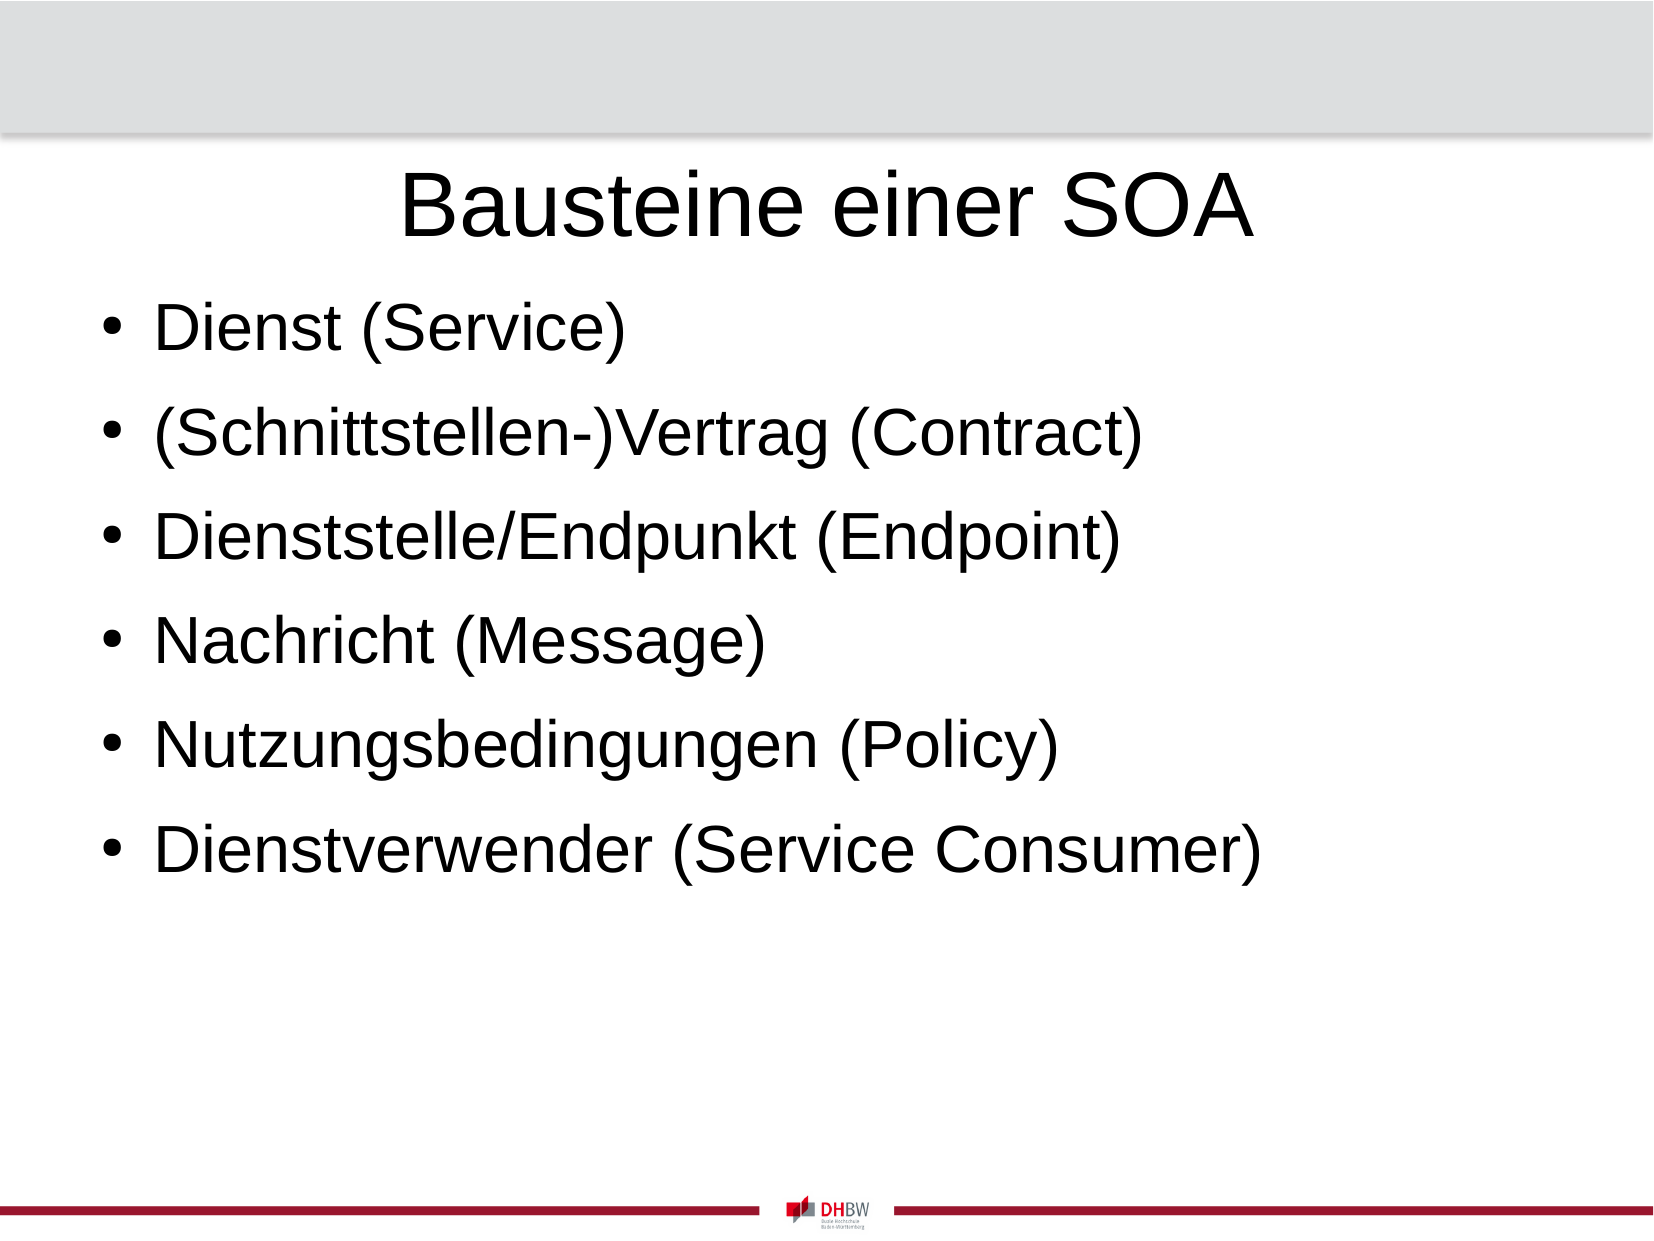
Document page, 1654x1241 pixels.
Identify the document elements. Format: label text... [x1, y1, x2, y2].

list Dienst (Service) (Schnittstellen-)Vertrag (Contract) Dienststelle/Endpunkt (Endpoint) Nachricht (Message) Nutzungsbedingungen (Policy) Dienstverwender (Service Consumer) [82, 290, 1571, 1010]
title Bausteine einer SOA [82, 147, 1571, 257]
picture [0, 1, 1654, 1237]
